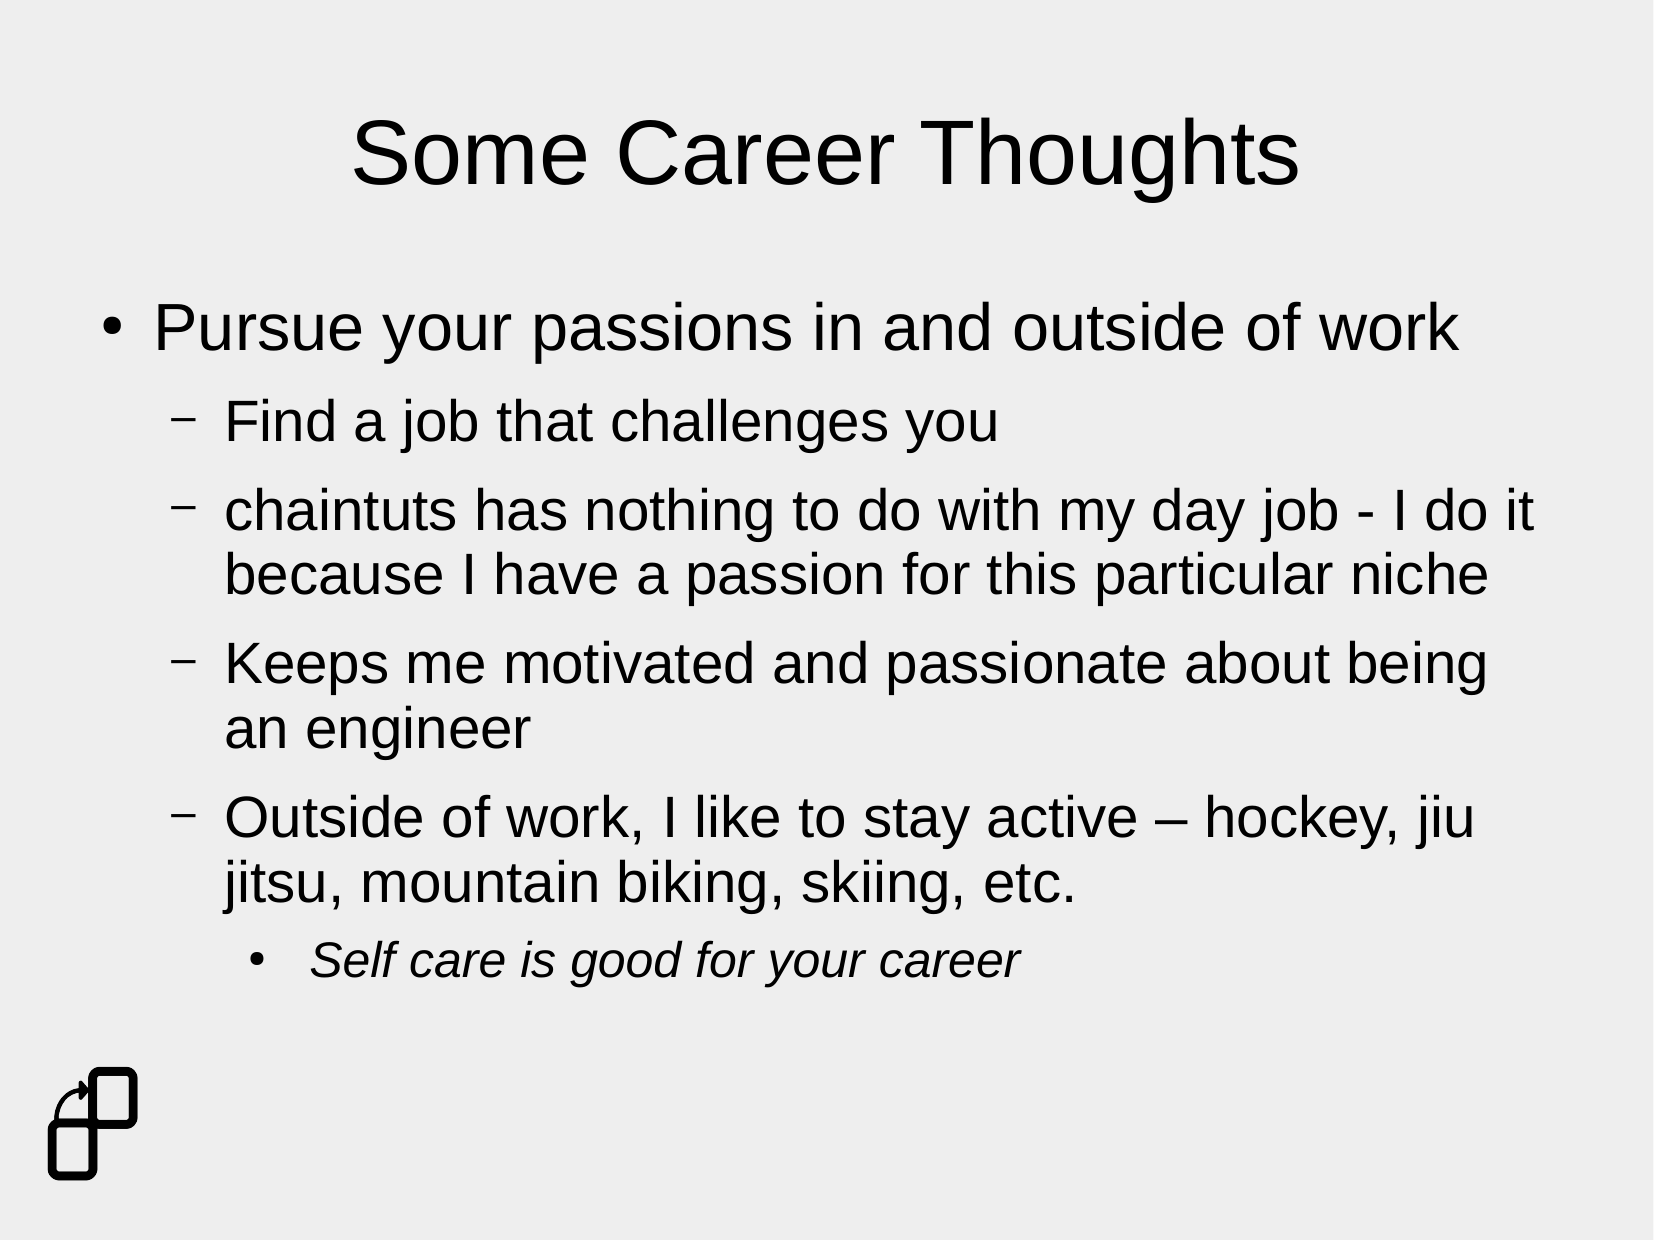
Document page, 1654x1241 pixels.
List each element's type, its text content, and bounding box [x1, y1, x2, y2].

title Some Career Thoughts [82, 49, 1571, 257]
picture [30, 1062, 153, 1186]
list Pursue your passions in and outside of work Find a job that challenges you chaintuts has nothing to do with my day job - I do it because I have a passion for this particular niche Keeps me motivated and passionate about being an engineer Outside of work, I like to stay active – hockey, jiu jitsu, mountain biking, skiing, etc. Self care is good for your career [82, 290, 1571, 1010]
